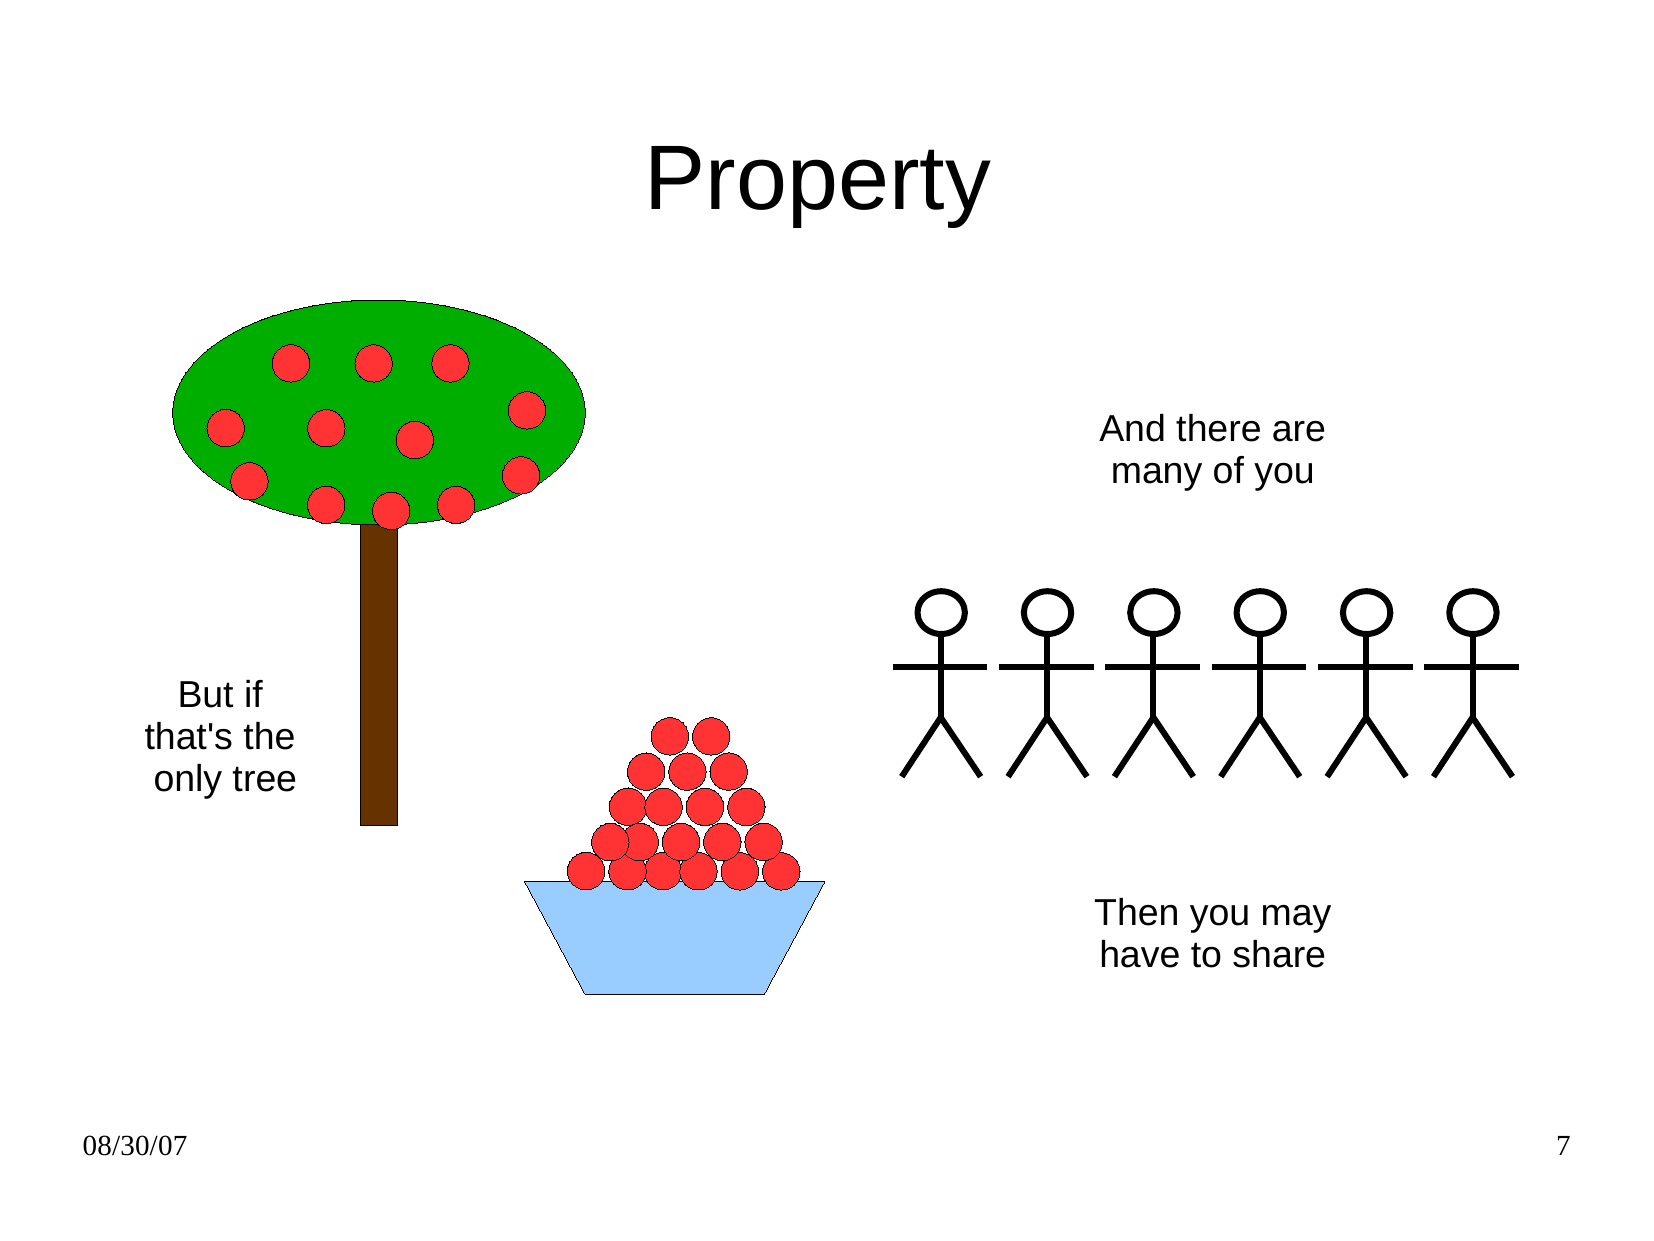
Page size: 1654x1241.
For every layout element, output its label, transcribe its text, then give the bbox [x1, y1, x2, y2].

text_box [524, 717, 825, 995]
title Property [86, 82, 1576, 275]
text_box But if that's the only tree [126, 665, 314, 807]
text_box Then you may have to share [1037, 884, 1388, 983]
text_box And there are many of you [1037, 399, 1388, 499]
text_box [172, 300, 586, 826]
